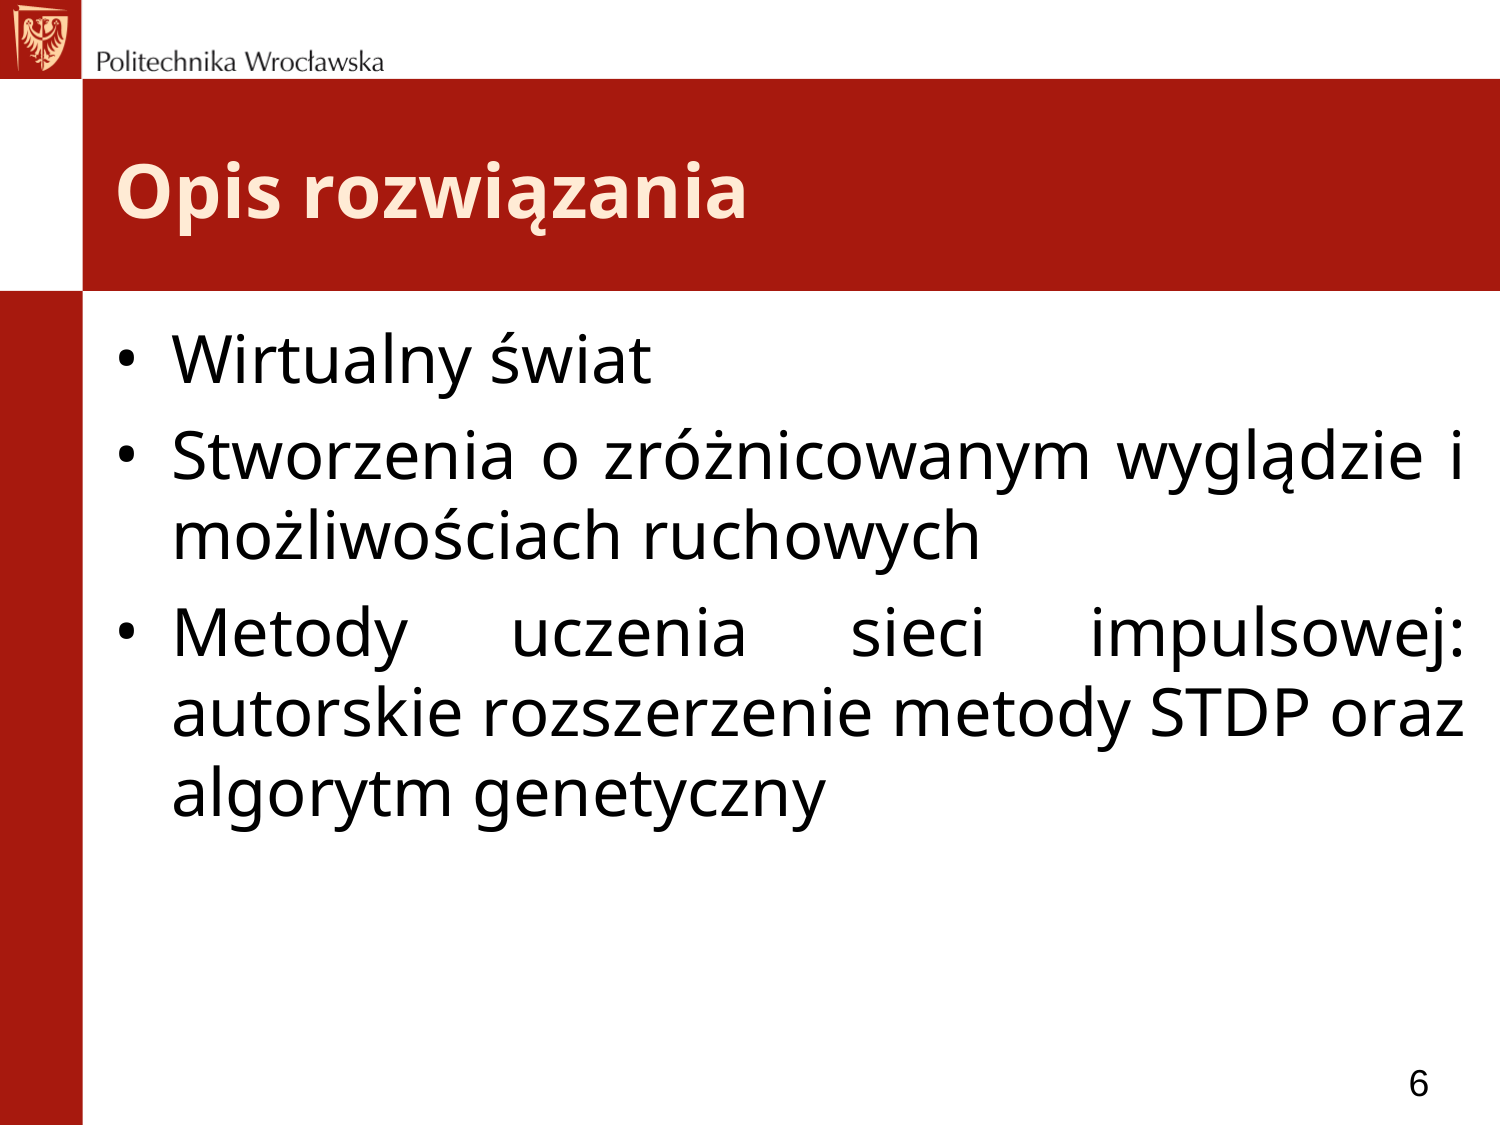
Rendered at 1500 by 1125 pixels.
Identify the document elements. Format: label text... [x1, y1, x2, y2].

list Wirtualny świat Stworzenia o zróżnicowanym wyglądzie i możliwościach ruchowych Metody uczenia sieci impulsowej: autorskie rozszerzenie metody STDP oraz algorytm genetyczny [100, 308, 1483, 1052]
picture [0, 0, 384, 79]
title Opis rozwiązania [100, 103, 1483, 274]
text_box <number> [1393, 1051, 1499, 1122]
